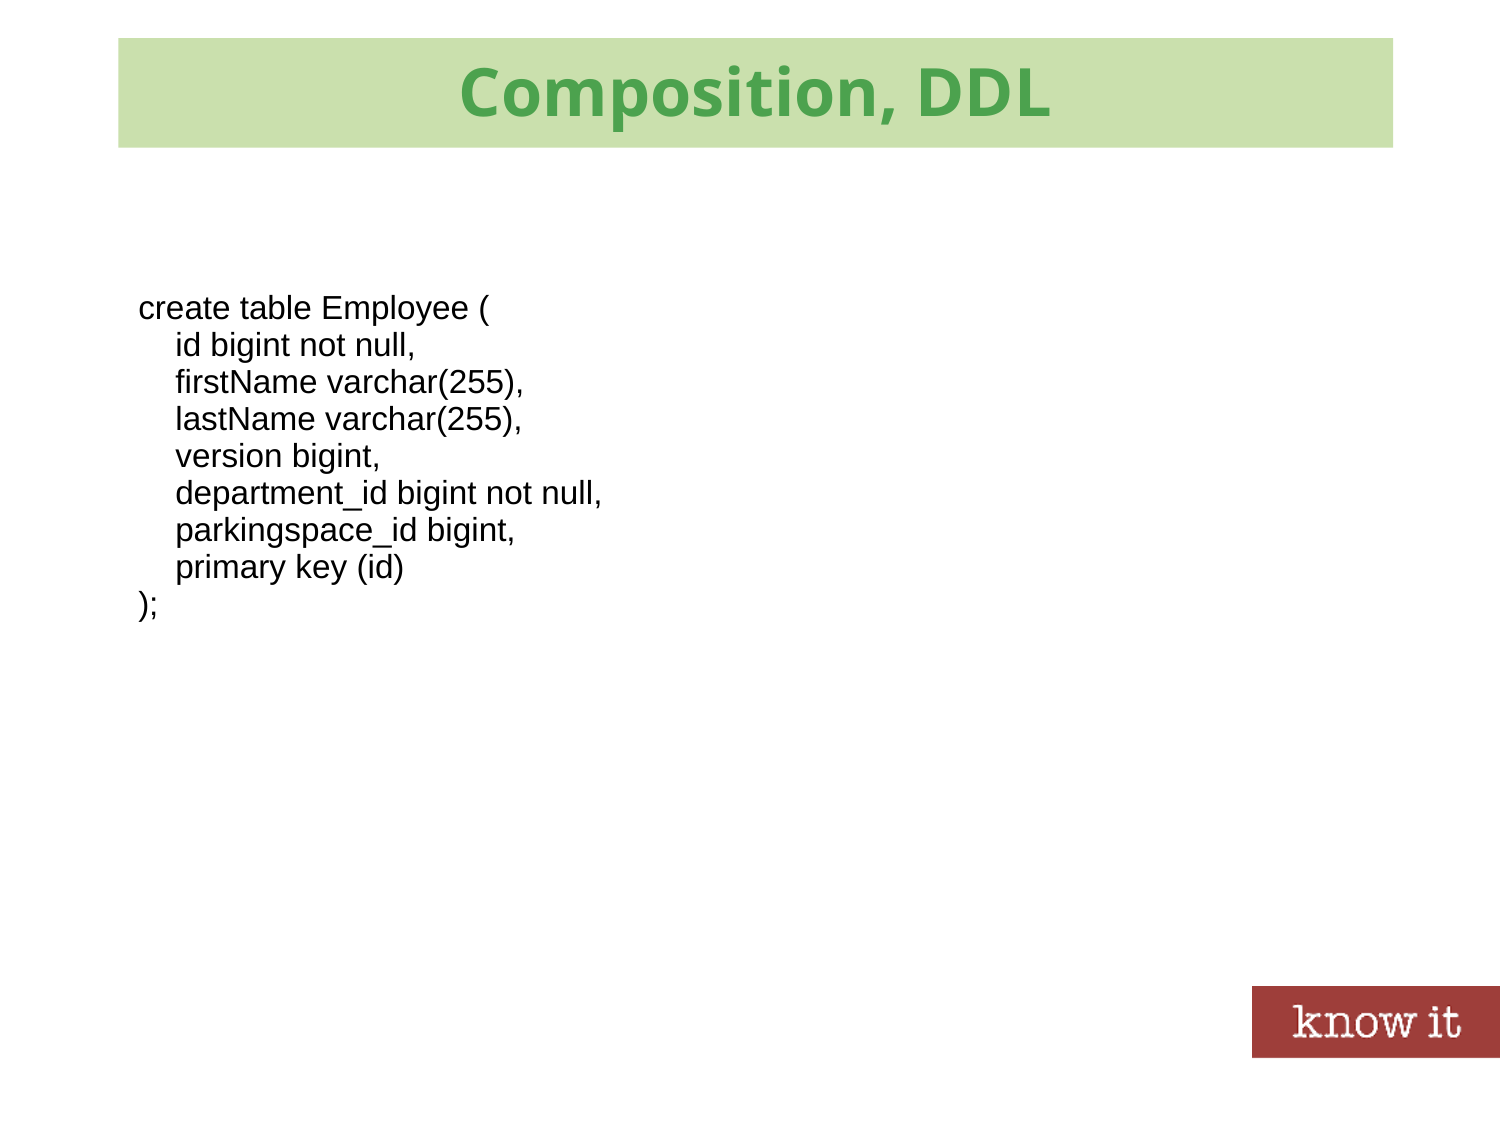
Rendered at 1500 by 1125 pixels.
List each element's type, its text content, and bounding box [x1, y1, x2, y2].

text_box create table Employee ( id bigint not null, firstName varchar(255), lastName varchar(255), version bigint, department_id bigint not null, parkingspace_id bigint, primary key (id) ); [86, 282, 653, 833]
picture [1252, 986, 1500, 1058]
text_box Composition, DDL [118, 38, 1394, 148]
